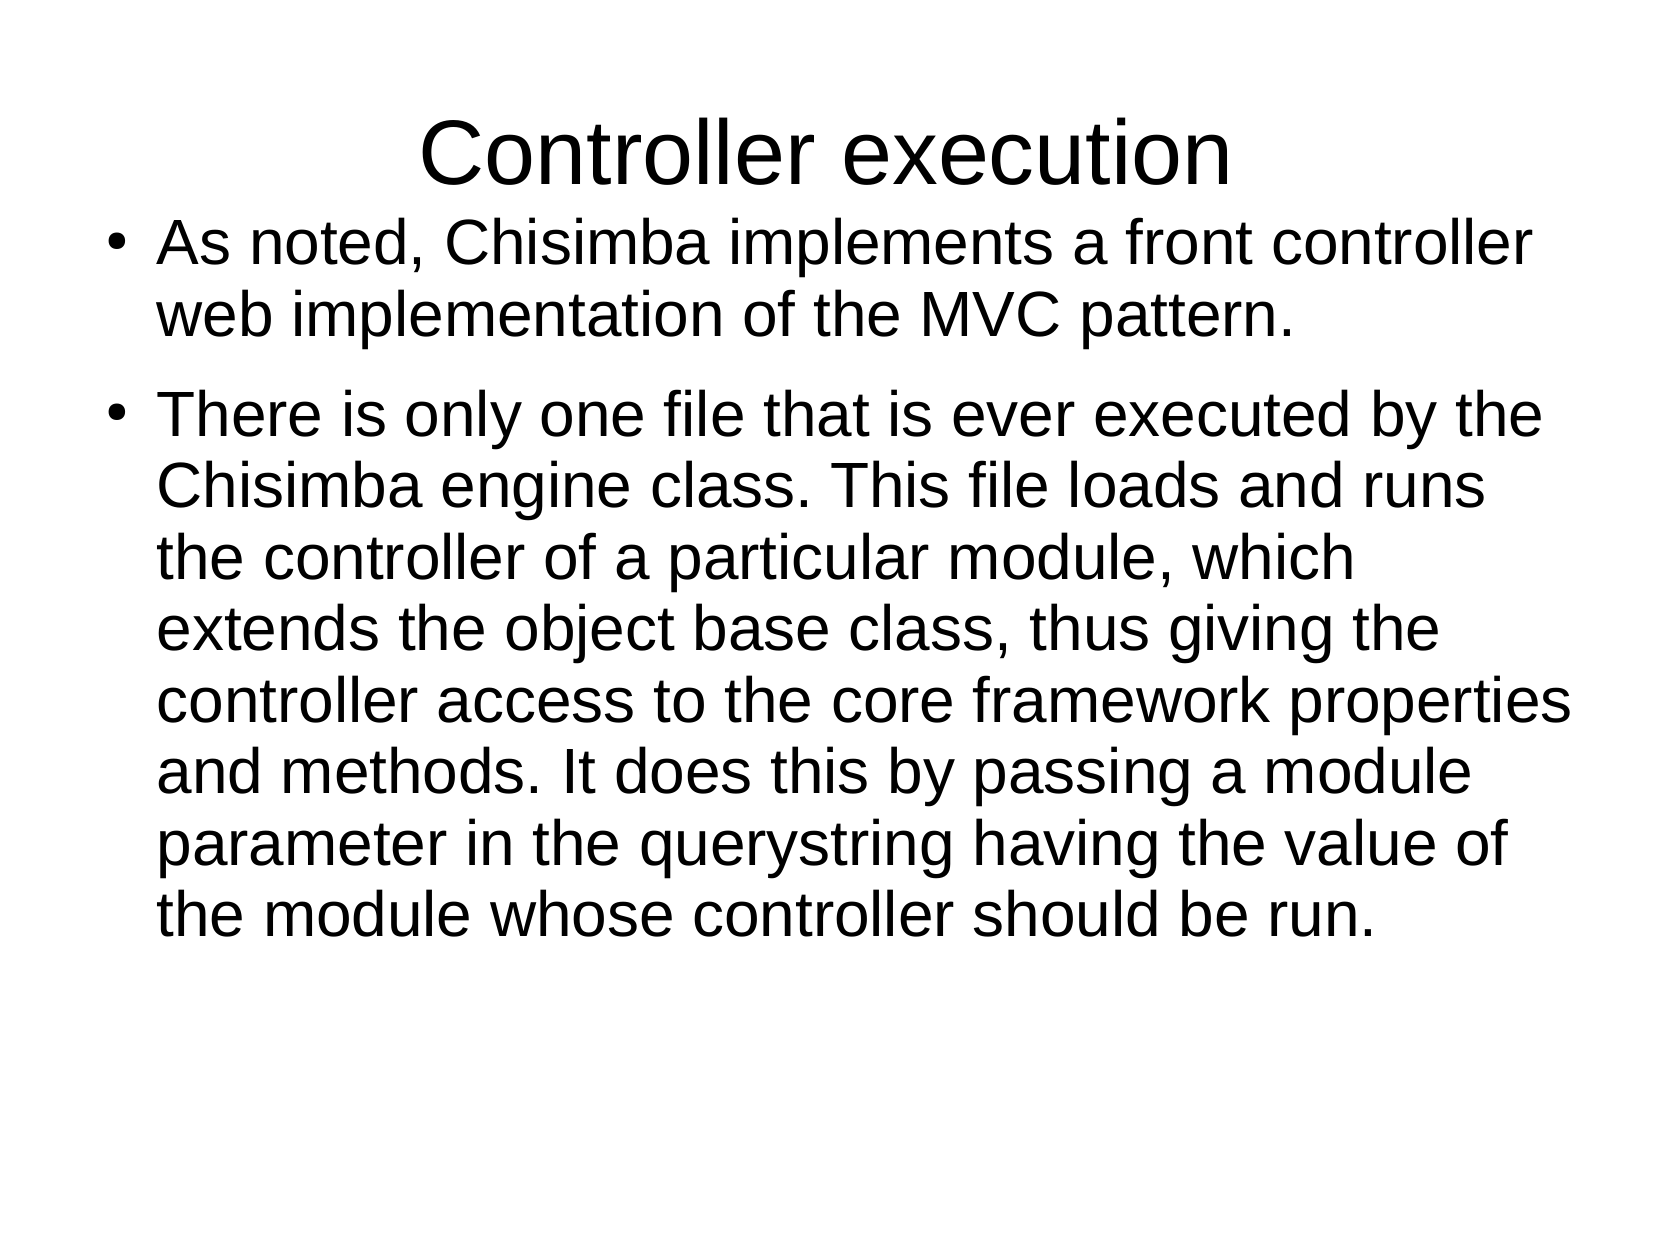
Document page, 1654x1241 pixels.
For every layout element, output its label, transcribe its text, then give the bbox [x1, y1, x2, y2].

list As noted, Chisimba implements a front controller web implementation of the MVC pattern. There is only one file that is ever executed by the Chisimba engine class. This file loads and runs the controller of a particular module, which extends the object base class, thus giving the controller access to the core framework properties and methods. It does this by passing a module parameter in the querystring having the value of the module whose controller should be run. [88, 206, 1577, 1026]
title Controller execution [82, 56, 1571, 250]
